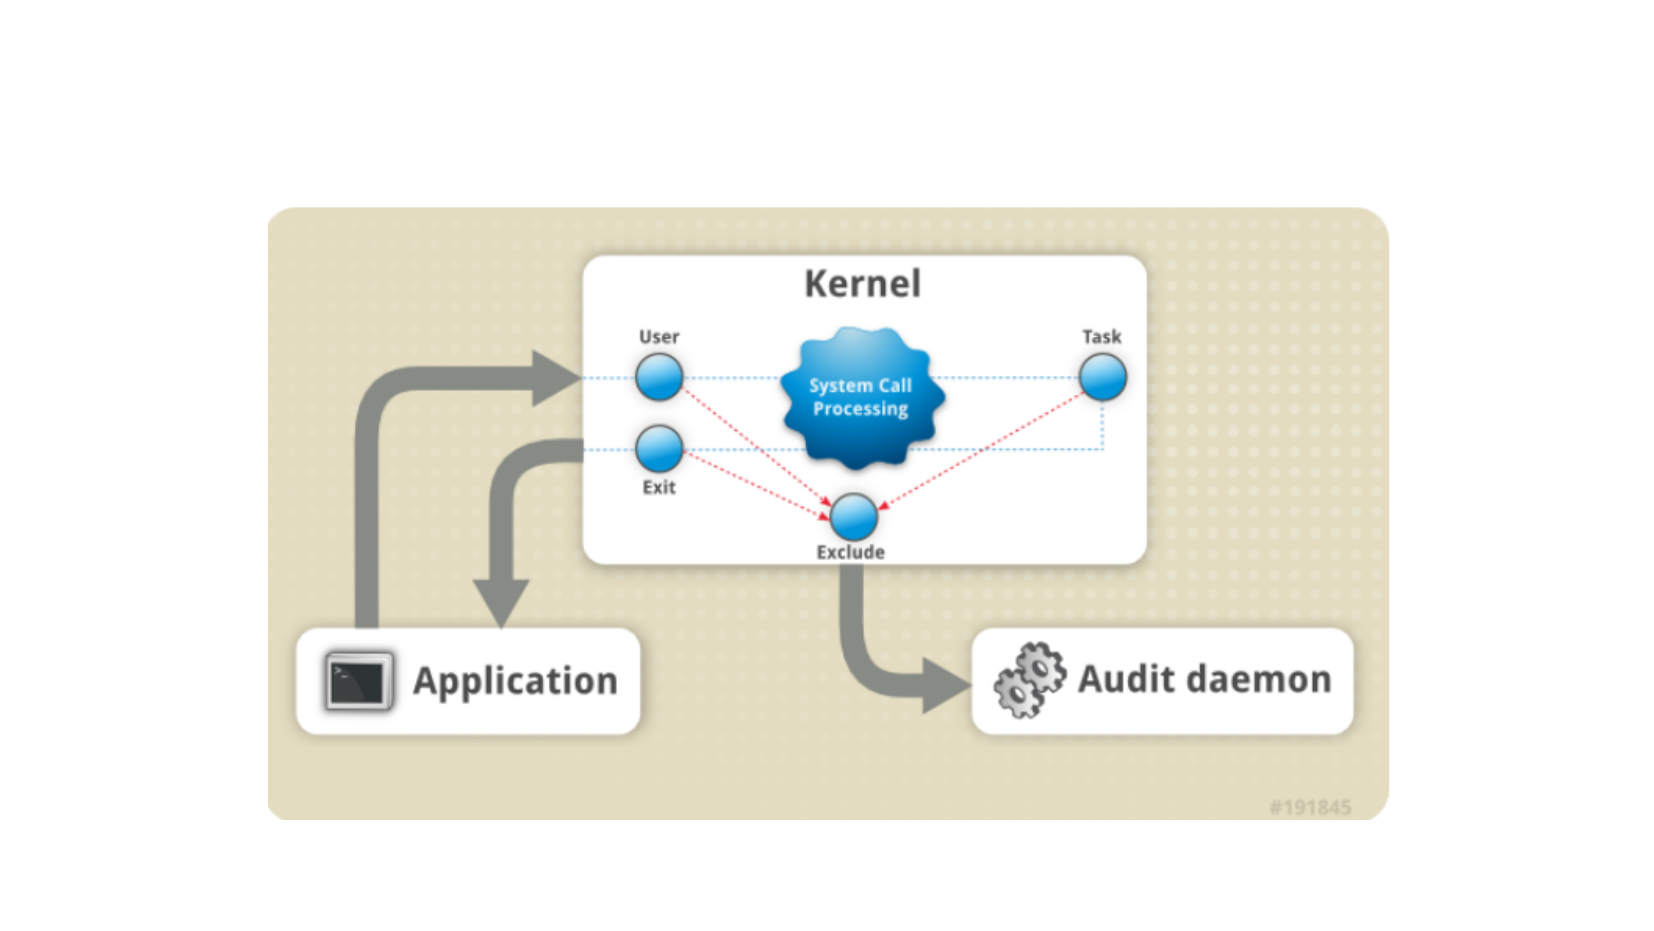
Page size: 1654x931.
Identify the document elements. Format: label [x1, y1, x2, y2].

picture [268, 206, 1391, 820]
